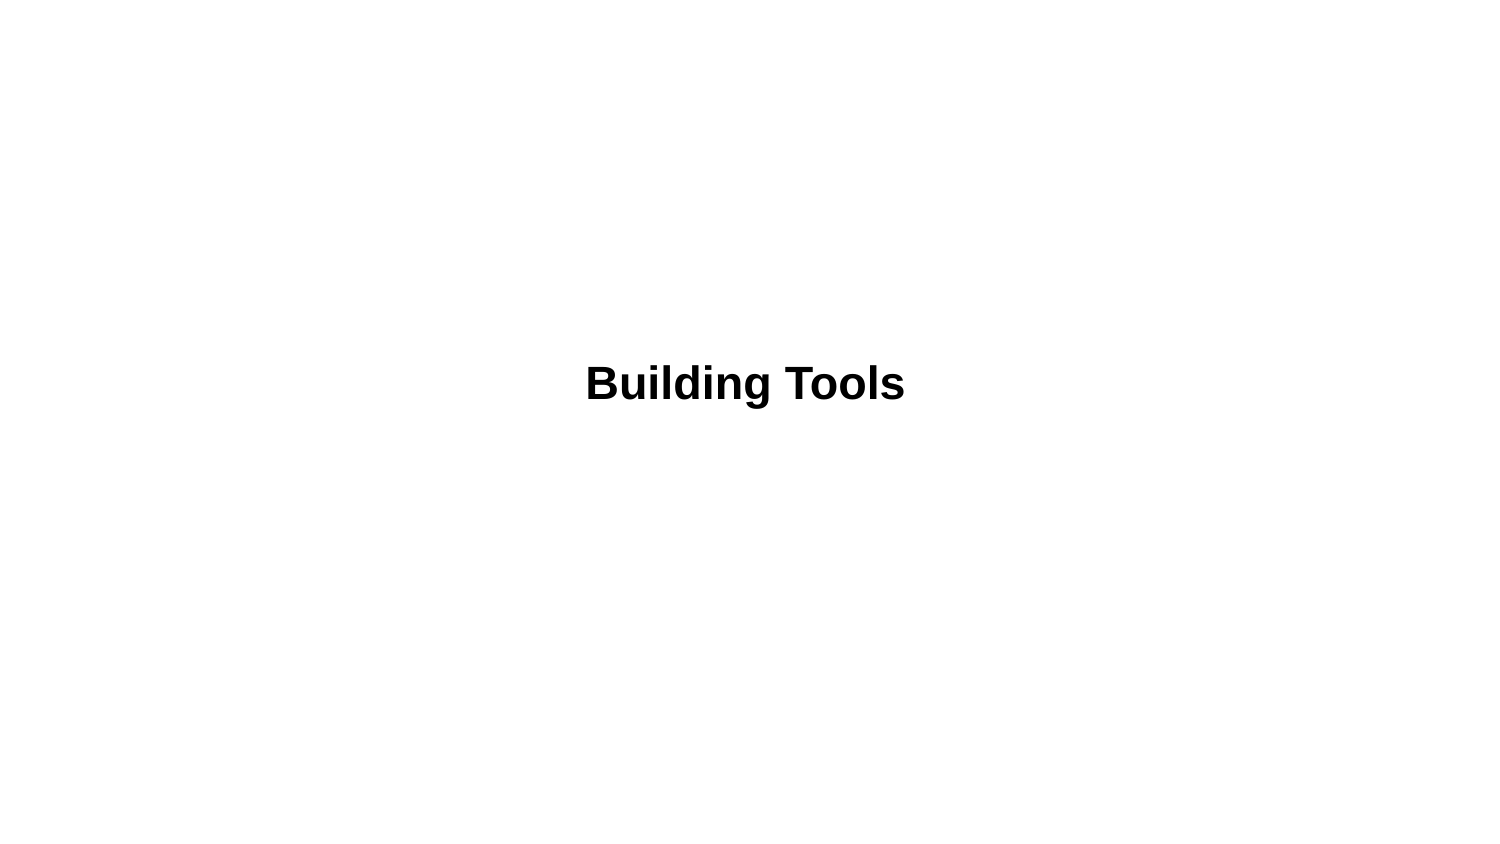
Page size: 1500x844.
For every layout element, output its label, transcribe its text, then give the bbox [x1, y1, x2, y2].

title Building Tools [70, 327, 1421, 440]
